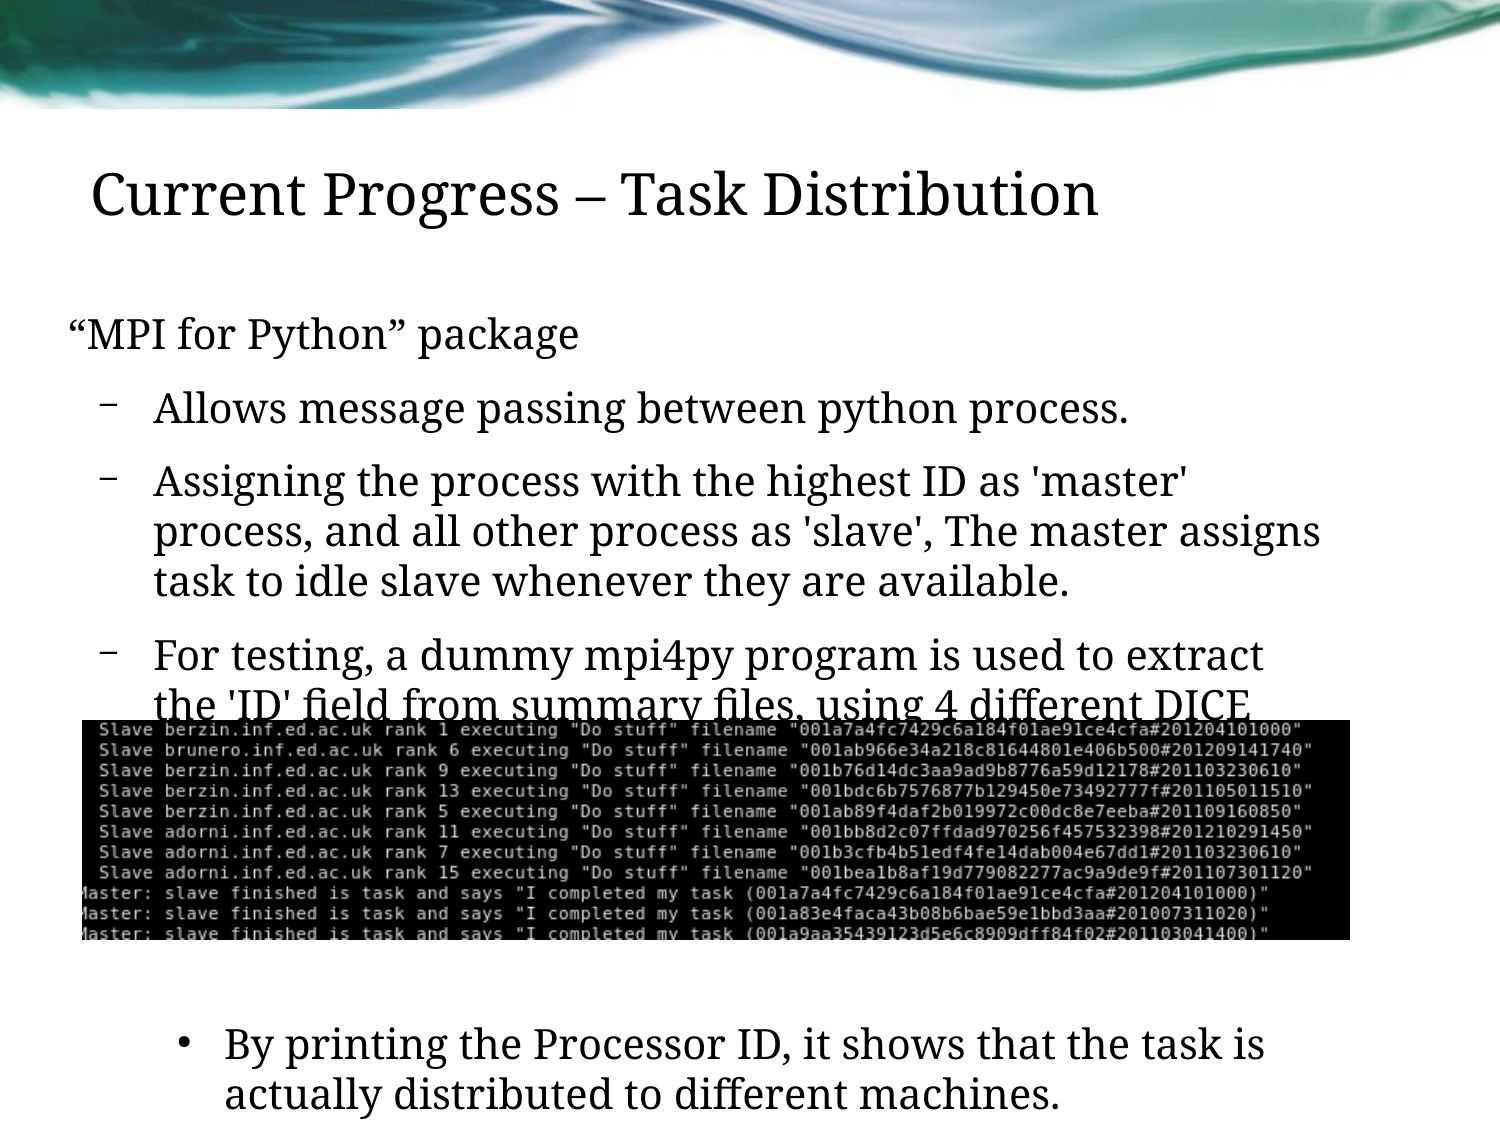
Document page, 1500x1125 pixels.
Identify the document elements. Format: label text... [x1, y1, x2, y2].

picture [82, 720, 1350, 940]
picture [1, 0, 1500, 109]
list “MPI for Python” package Allows message passing between python process. Assigning the process with the highest ID as 'master' process, and all other process as 'slave', The master assigns task to idle slave whenever they are available. For testing, a dummy mpi4py program is used to extract the 'ID' field from summary files, using 4 different DICE machine. By printing the Processor ID, it shows that the task is actually distributed to different machines. [0, 275, 1347, 981]
title Current Progress – Task Distribution [75, 149, 1425, 300]
